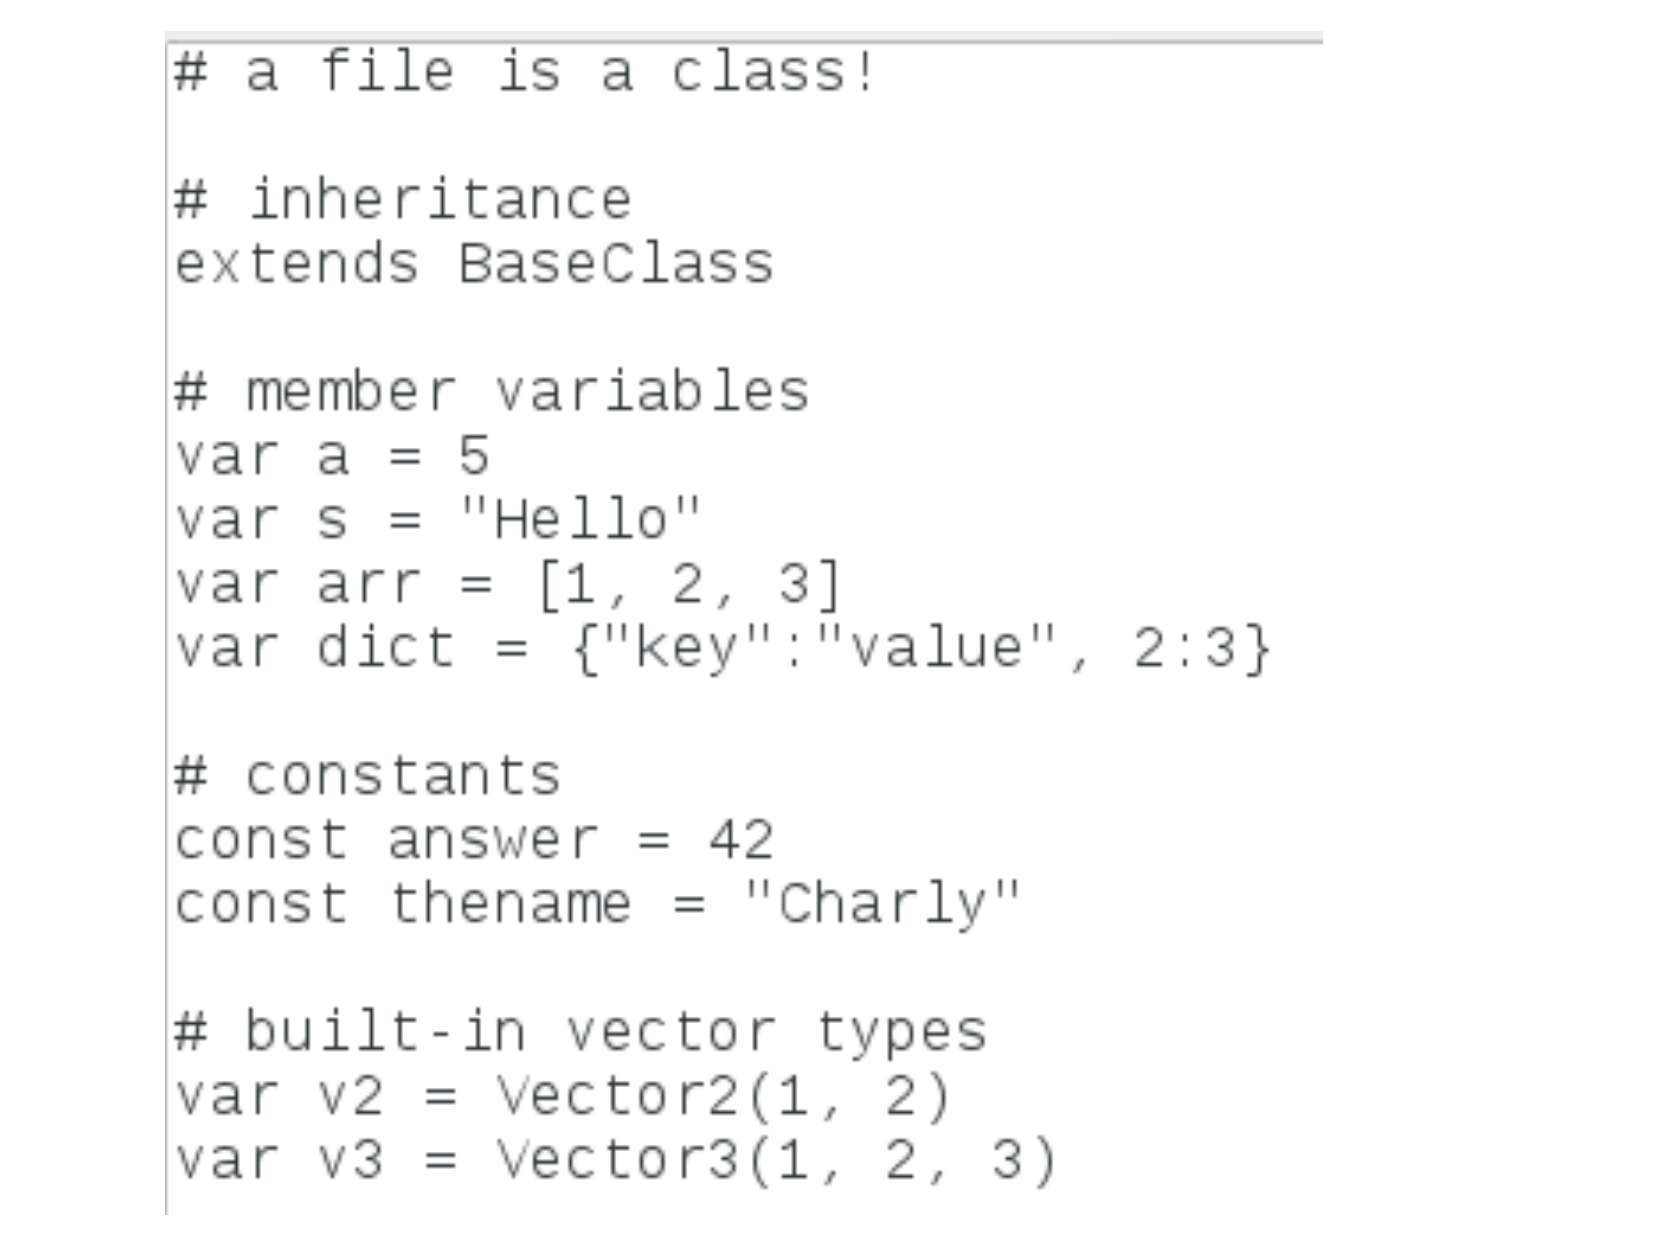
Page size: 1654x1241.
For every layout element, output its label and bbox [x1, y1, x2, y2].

picture [165, 31, 1323, 1215]
